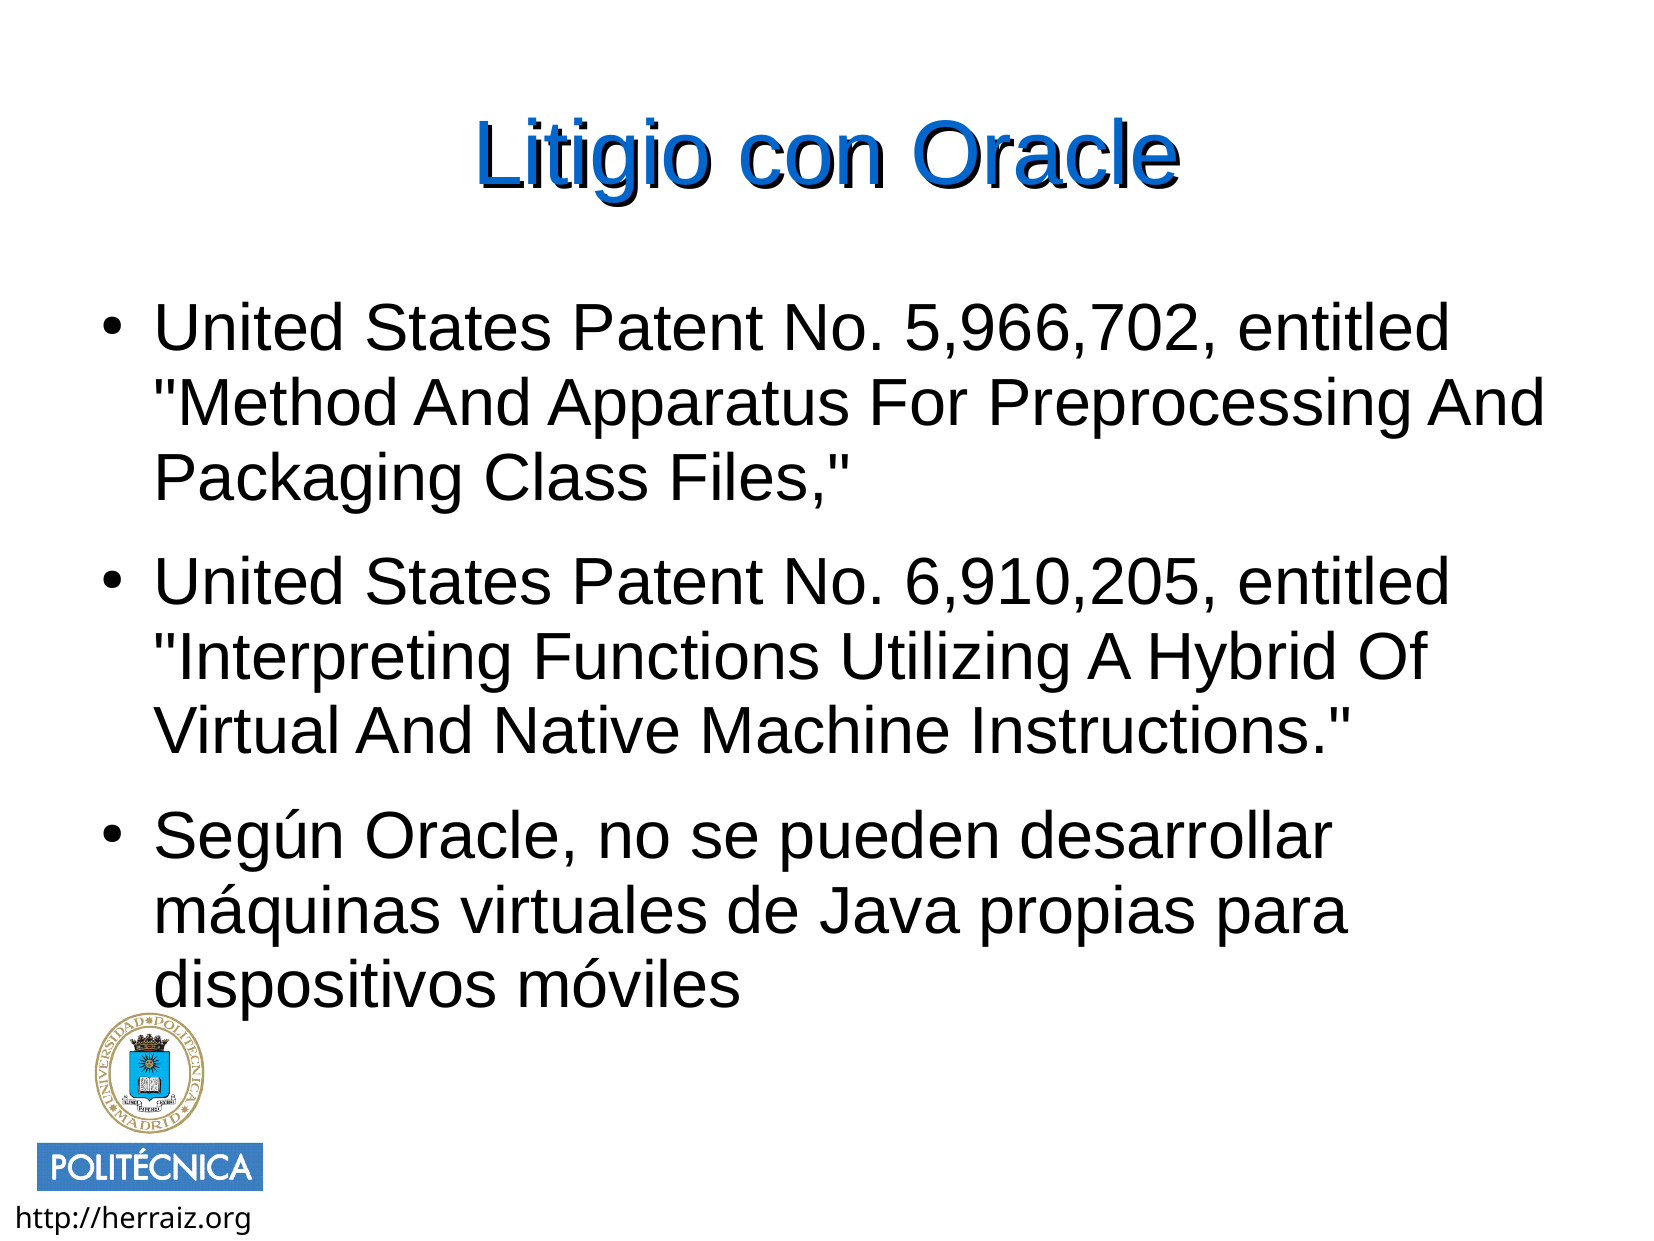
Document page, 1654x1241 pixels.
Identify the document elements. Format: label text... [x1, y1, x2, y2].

picture [37, 1012, 263, 1191]
title Litigio con Oracle [82, 49, 1571, 257]
list United States Patent No. 5,966,702, entitled "Method And Apparatus For Preprocessing And Packaging Class Files," United States Patent No. 6,910,205, entitled "Interpreting Functions Utilizing A Hybrid Of Virtual And Native Machine Instructions." Según Oracle, no se pueden desarrollar máquinas virtuales de Java propias para dispositivos móviles [82, 290, 1571, 1109]
